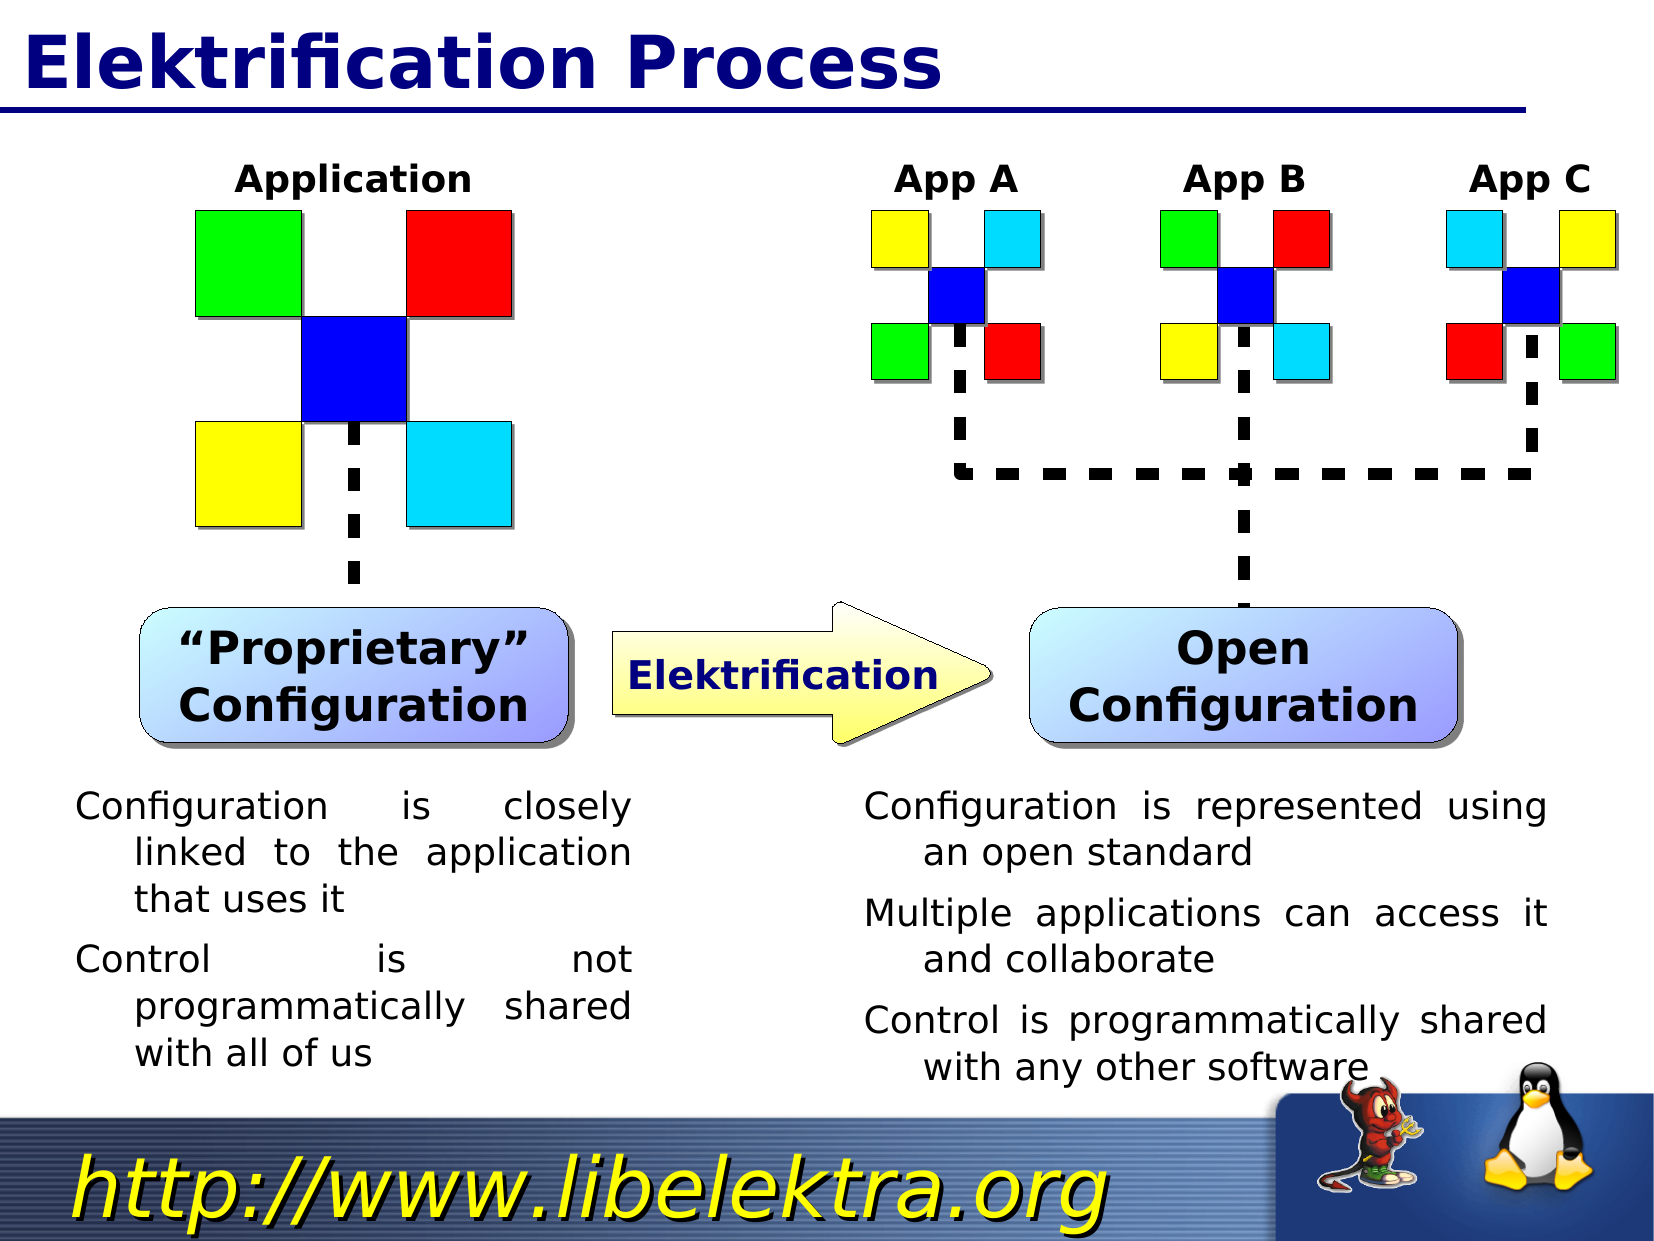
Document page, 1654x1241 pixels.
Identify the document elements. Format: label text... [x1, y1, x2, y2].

text_box [1446, 210, 1616, 380]
text_box App C [1468, 154, 1592, 199]
text_box [1160, 210, 1330, 380]
list Configuration is closely linked to the application that uses it Control is not programmatically shared with all of us [60, 773, 648, 1080]
text_box [195, 210, 512, 527]
text_box “Proprietary” Configuration [139, 607, 569, 743]
text_box App B [1182, 154, 1308, 199]
text_box App A [893, 154, 1019, 199]
list Configuration is represented using an open standard Multiple applications can access it and collaborate Control is programmatically shared with any other software [848, 773, 1564, 1094]
text_box [612, 601, 991, 744]
text_box Open Configuration [1029, 607, 1458, 743]
text_box Elektrification [626, 649, 942, 696]
text_box Application [234, 154, 474, 199]
text_box Elektrification Process [22, 14, 1611, 111]
text_box [871, 210, 1041, 380]
picture [0, 1061, 1654, 1241]
